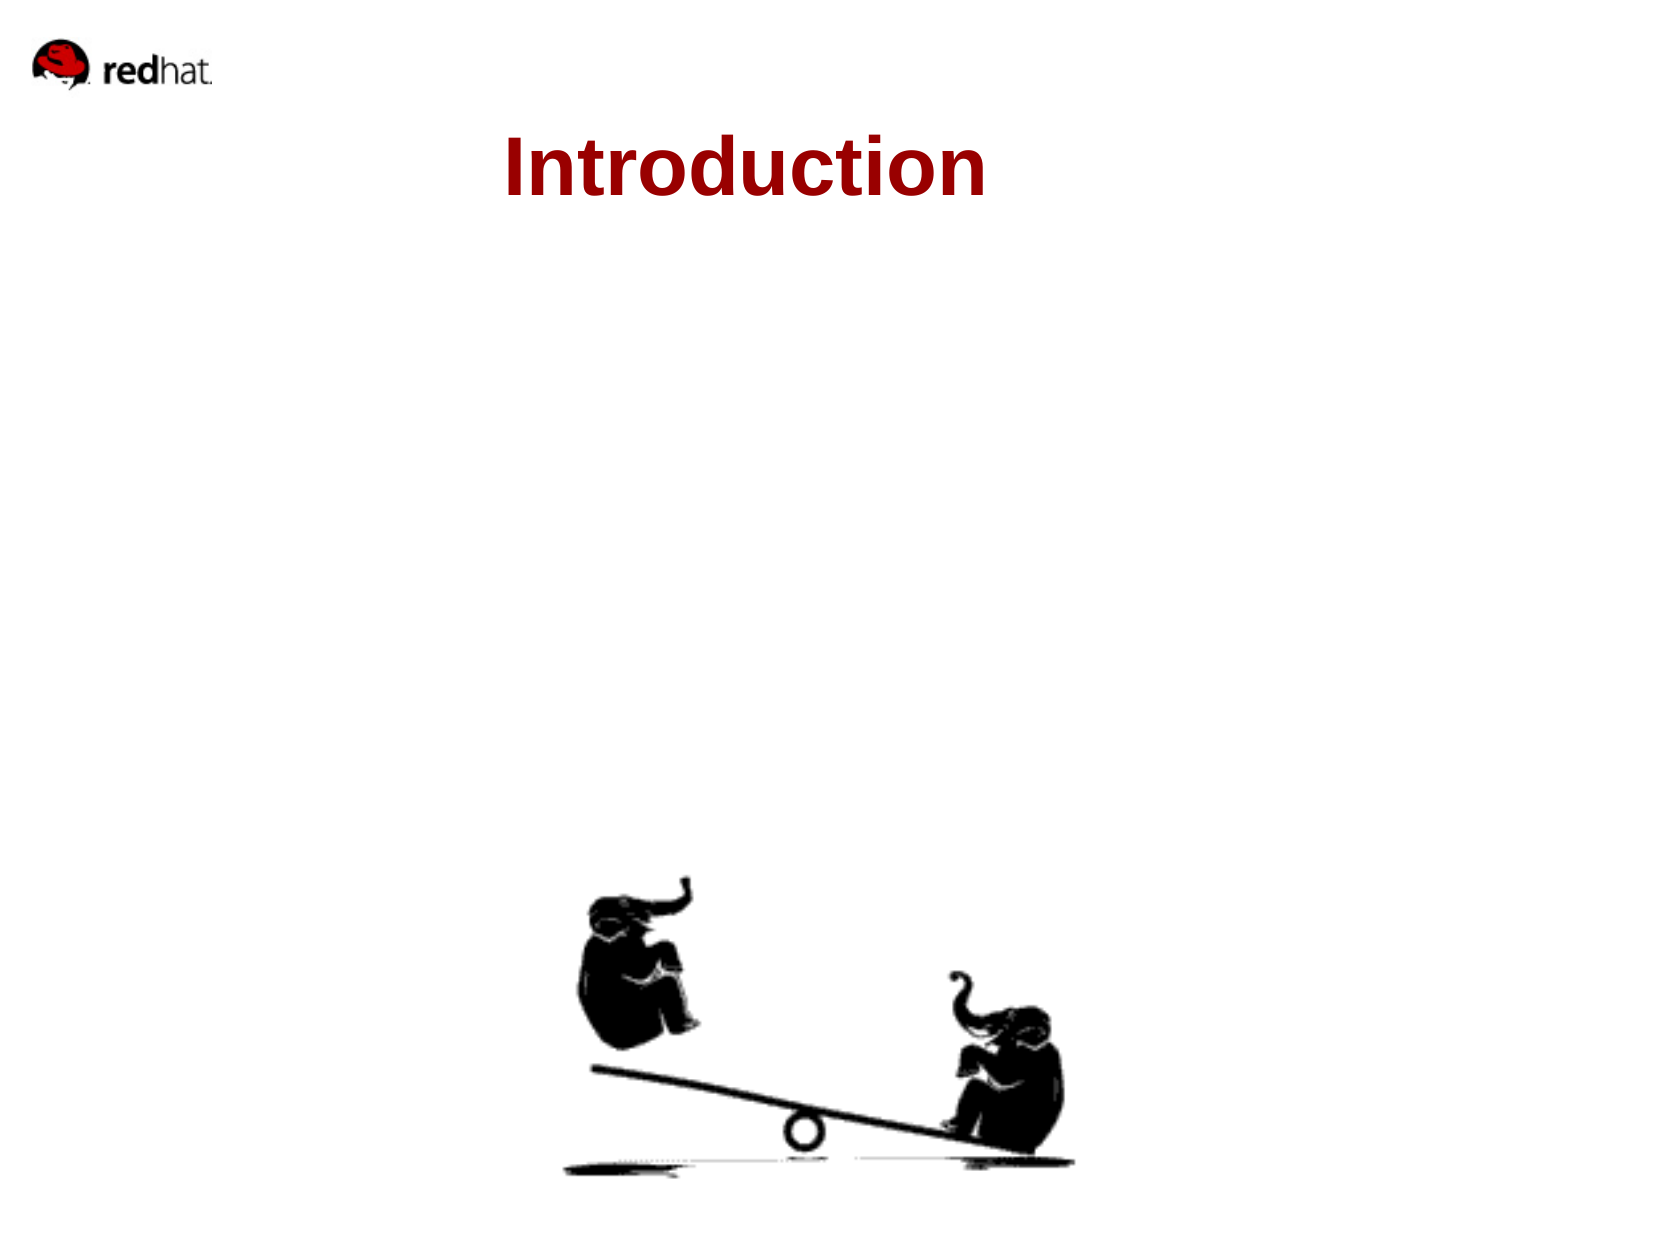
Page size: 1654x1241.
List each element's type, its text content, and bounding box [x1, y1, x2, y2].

text_box Introduction [150, 112, 1313, 226]
picture [31, 37, 212, 98]
picture [15, 494, 1606, 1240]
